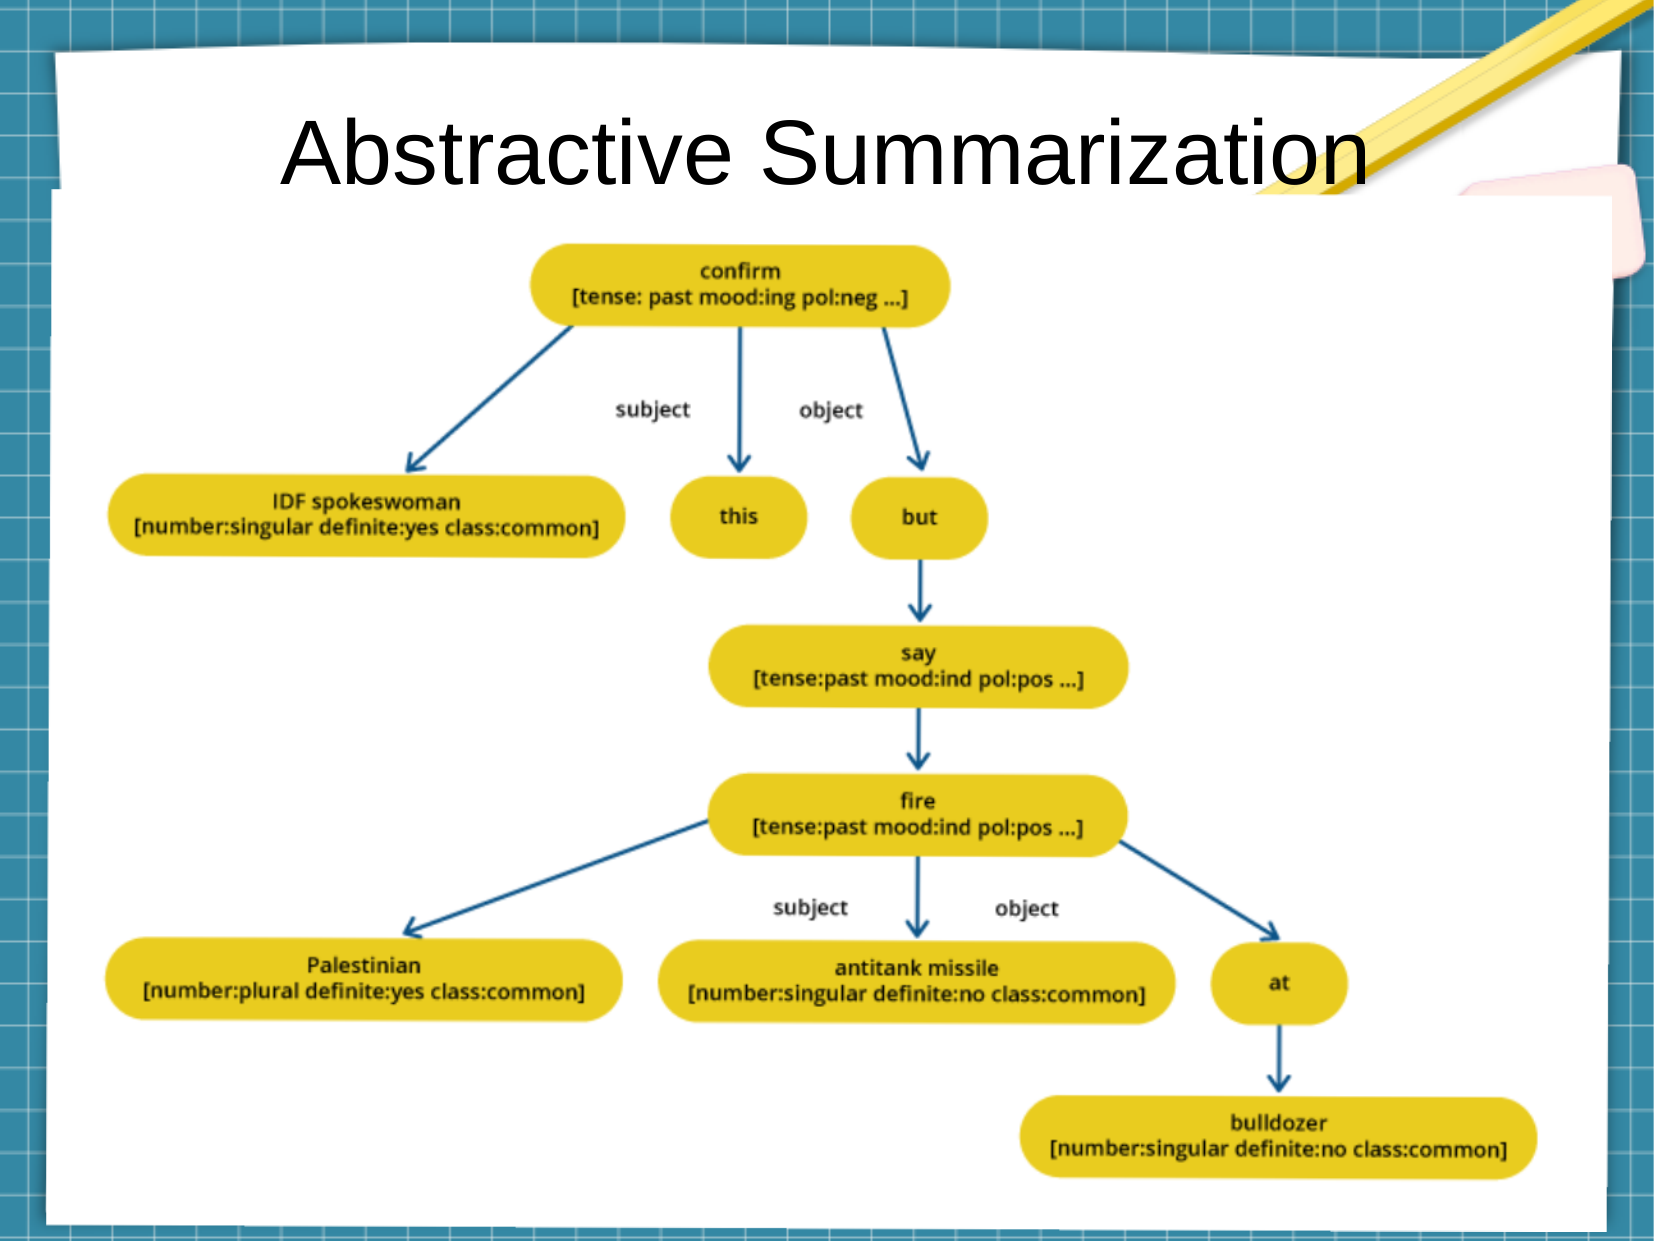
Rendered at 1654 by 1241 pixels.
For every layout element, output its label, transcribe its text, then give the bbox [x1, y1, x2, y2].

picture [0, 0, 1654, 1241]
title Abstractive Summarization [82, 49, 1571, 195]
